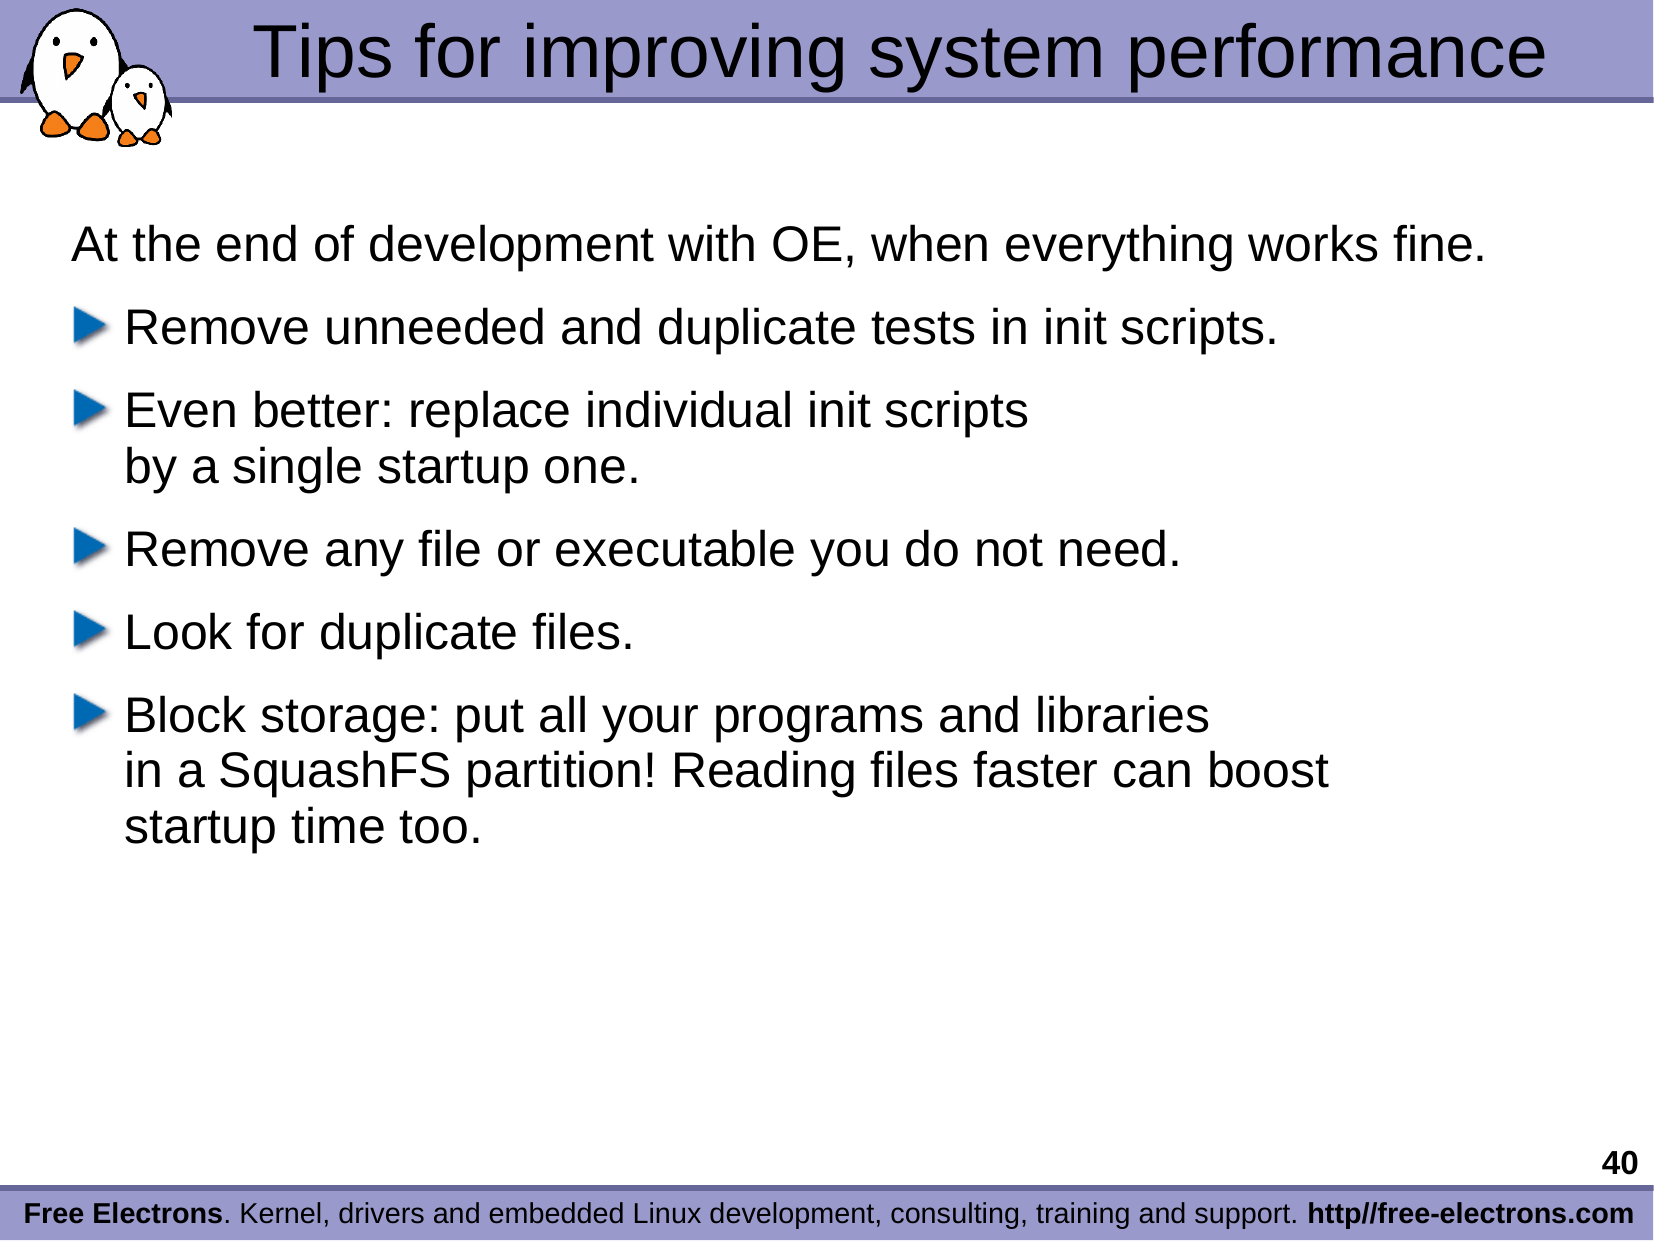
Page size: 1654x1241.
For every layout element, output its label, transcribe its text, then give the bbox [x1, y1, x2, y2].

title Tips for improving system performance [155, 0, 1646, 104]
picture [20, 8, 172, 147]
list At the end of development with OE, when everything works fine. Remove unneeded and duplicate tests in init scripts. Even better: replace individual init scripts by a single startup one. Remove any file or executable you do not need. Look for duplicate files. Block storage: put all your programs and libraries in a SquashFS partition! Reading files faster can boost startup time too. [53, 216, 1554, 1066]
